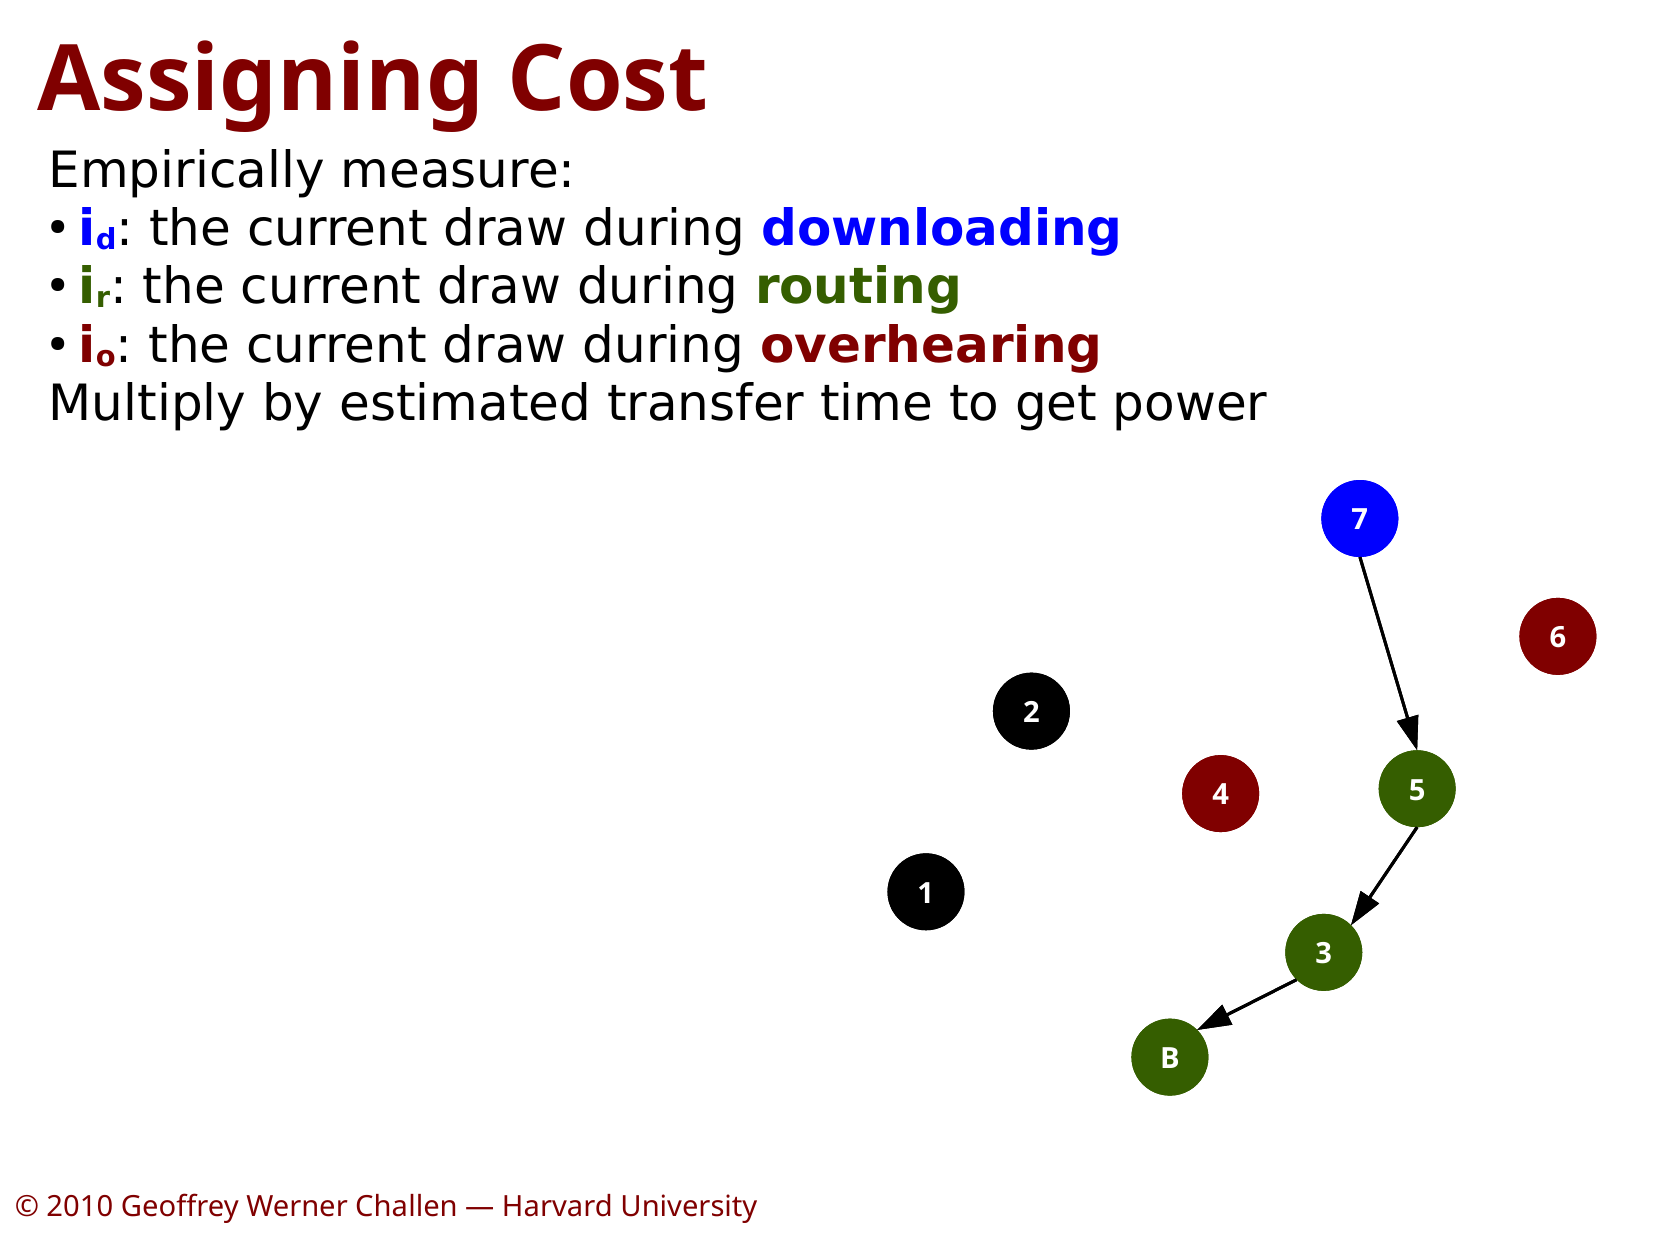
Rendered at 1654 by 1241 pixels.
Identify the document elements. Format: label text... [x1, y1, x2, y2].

text_box 2 [992, 672, 1070, 750]
text_box 1 [887, 853, 965, 931]
text_box 5 [1378, 750, 1456, 828]
text_box 4 [1182, 755, 1260, 833]
text_box 3 [1285, 913, 1363, 991]
title Assigning Cost [0, 0, 1654, 151]
text_box 6 [1519, 597, 1597, 675]
text_box B [1131, 1018, 1209, 1096]
text_box Empirically measure: id: the current draw during downloading ir: the current draw during routing io: the current draw during overhearing Multiply by estimated transfer time to get power [33, 151, 1580, 488]
text_box 7 [1321, 480, 1399, 557]
